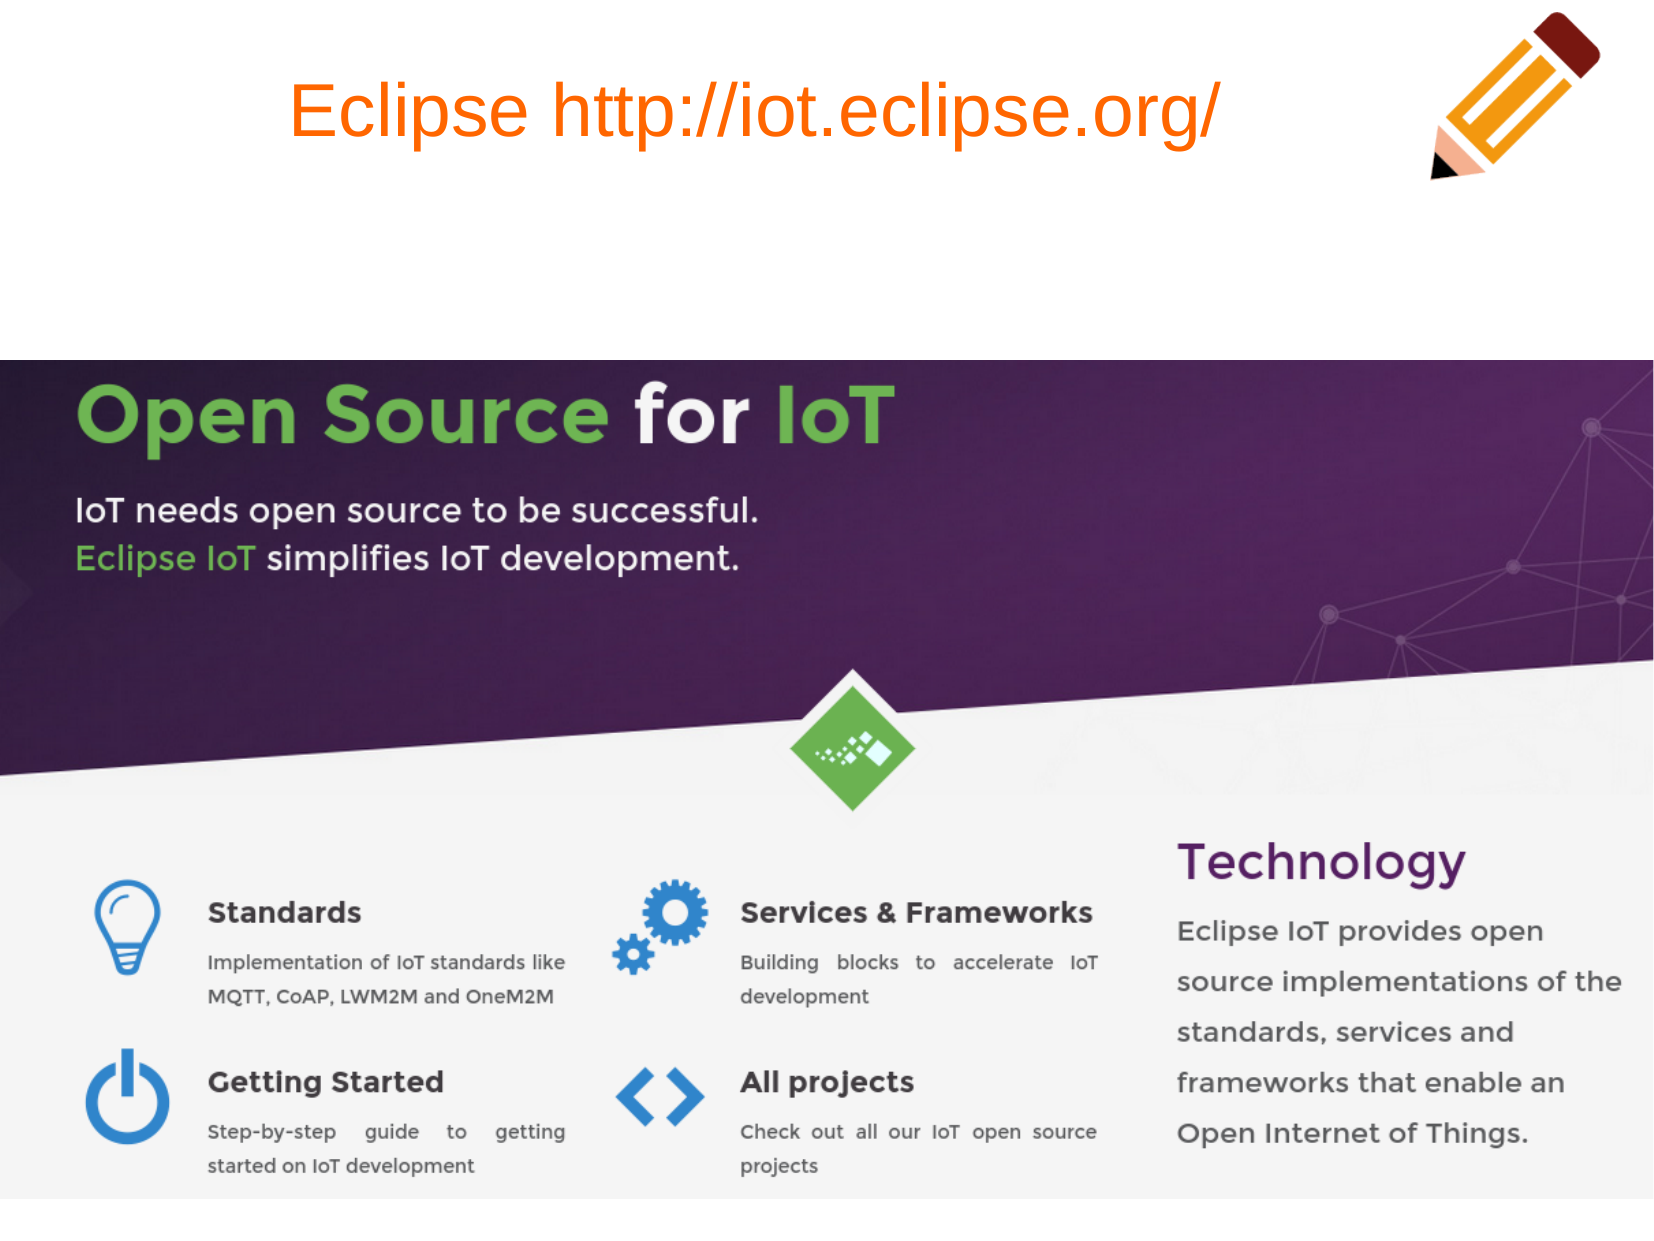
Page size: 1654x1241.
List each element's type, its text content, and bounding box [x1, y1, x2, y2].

picture [0, 360, 1654, 1199]
title Eclipse http://iot.eclipse.org/ [82, 49, 1430, 172]
picture [1430, 12, 1601, 181]
